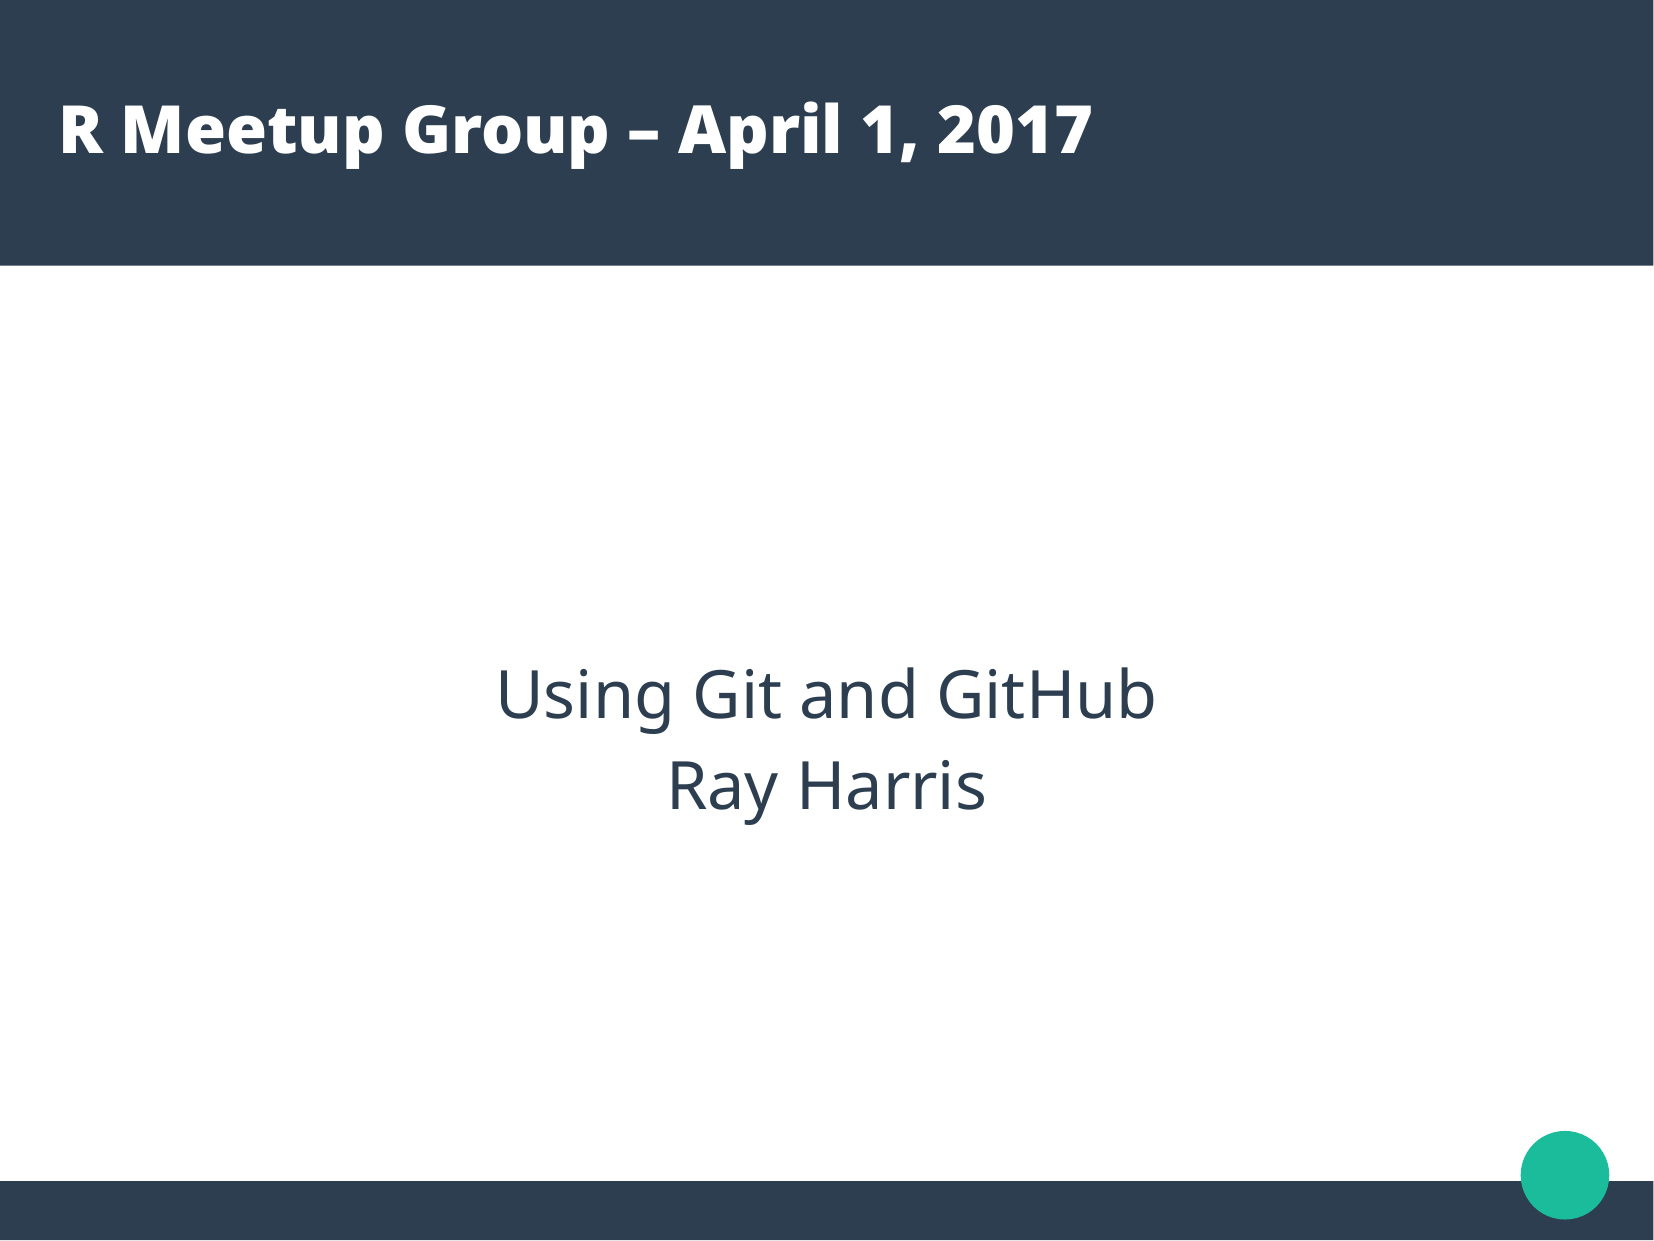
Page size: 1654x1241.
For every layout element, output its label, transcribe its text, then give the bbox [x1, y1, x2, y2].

subtitle Using Git and GitHub Ray Harris [59, 324, 1595, 1152]
title R Meetup Group – April 1, 2017 [59, 49, 1595, 207]
